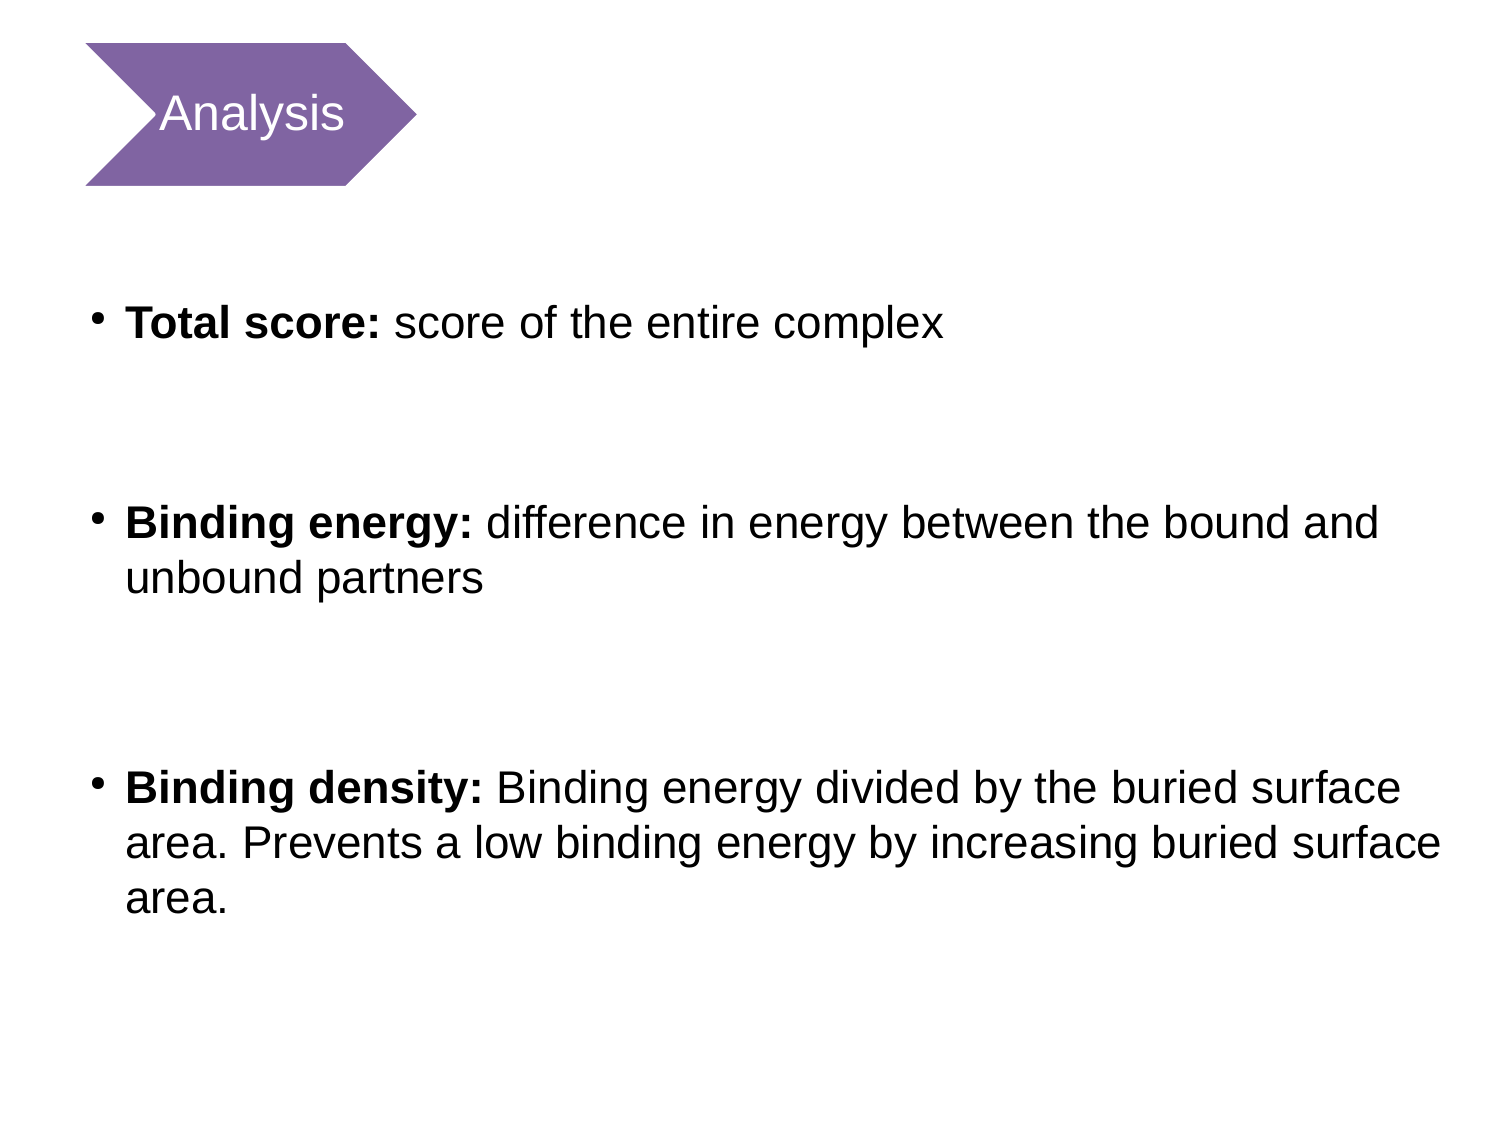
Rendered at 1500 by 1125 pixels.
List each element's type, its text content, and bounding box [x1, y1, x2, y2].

text_box Analysis [79, 40, 421, 189]
text_box Total score: score of the entire complex Binding energy: difference in energy between the bound and unbound partners Binding density: Binding energy divided by the buried surface area. Prevents a low binding energy by increasing buried surface area. [75, 285, 1486, 1056]
